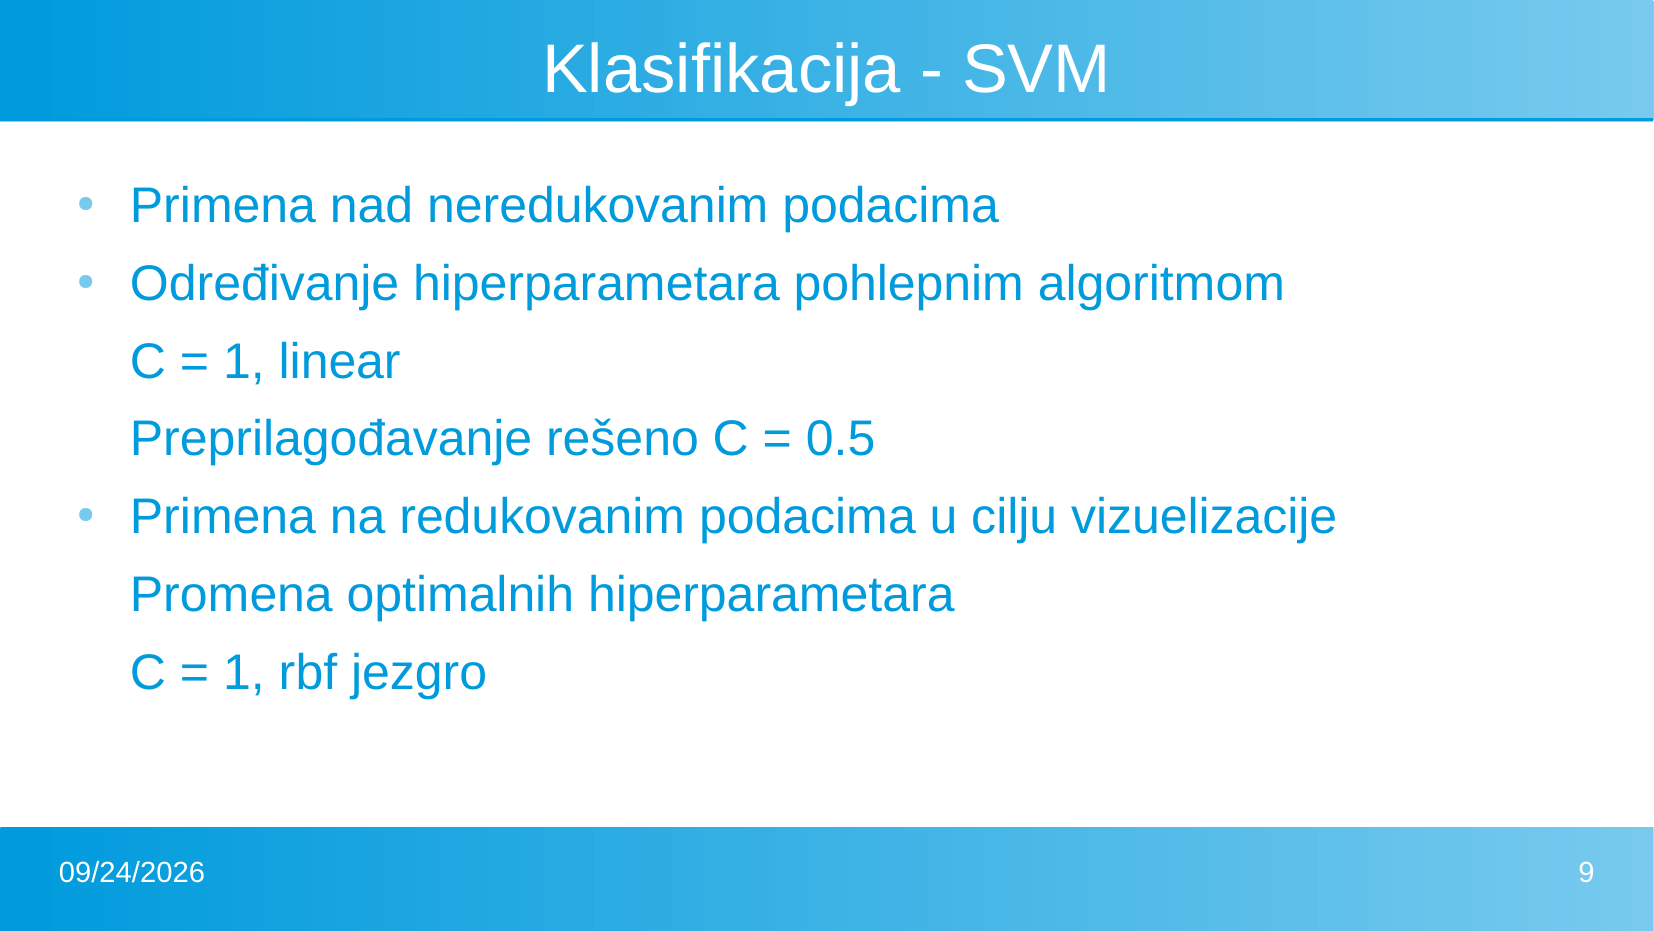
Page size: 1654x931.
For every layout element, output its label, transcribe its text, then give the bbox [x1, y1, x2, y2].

title Klasifikacija - SVM [59, 29, 1595, 108]
list Primena nad neredukovanim podacima Određivanje hiperparametara pohlepnim algoritmom C = 1, linear Preprilagođavanje rešeno C = 0.5 Primena na redukovanim podacima u cilju vizuelizacije Promena optimalnih hiperparametara C = 1, rbf jezgro [59, 177, 1595, 768]
